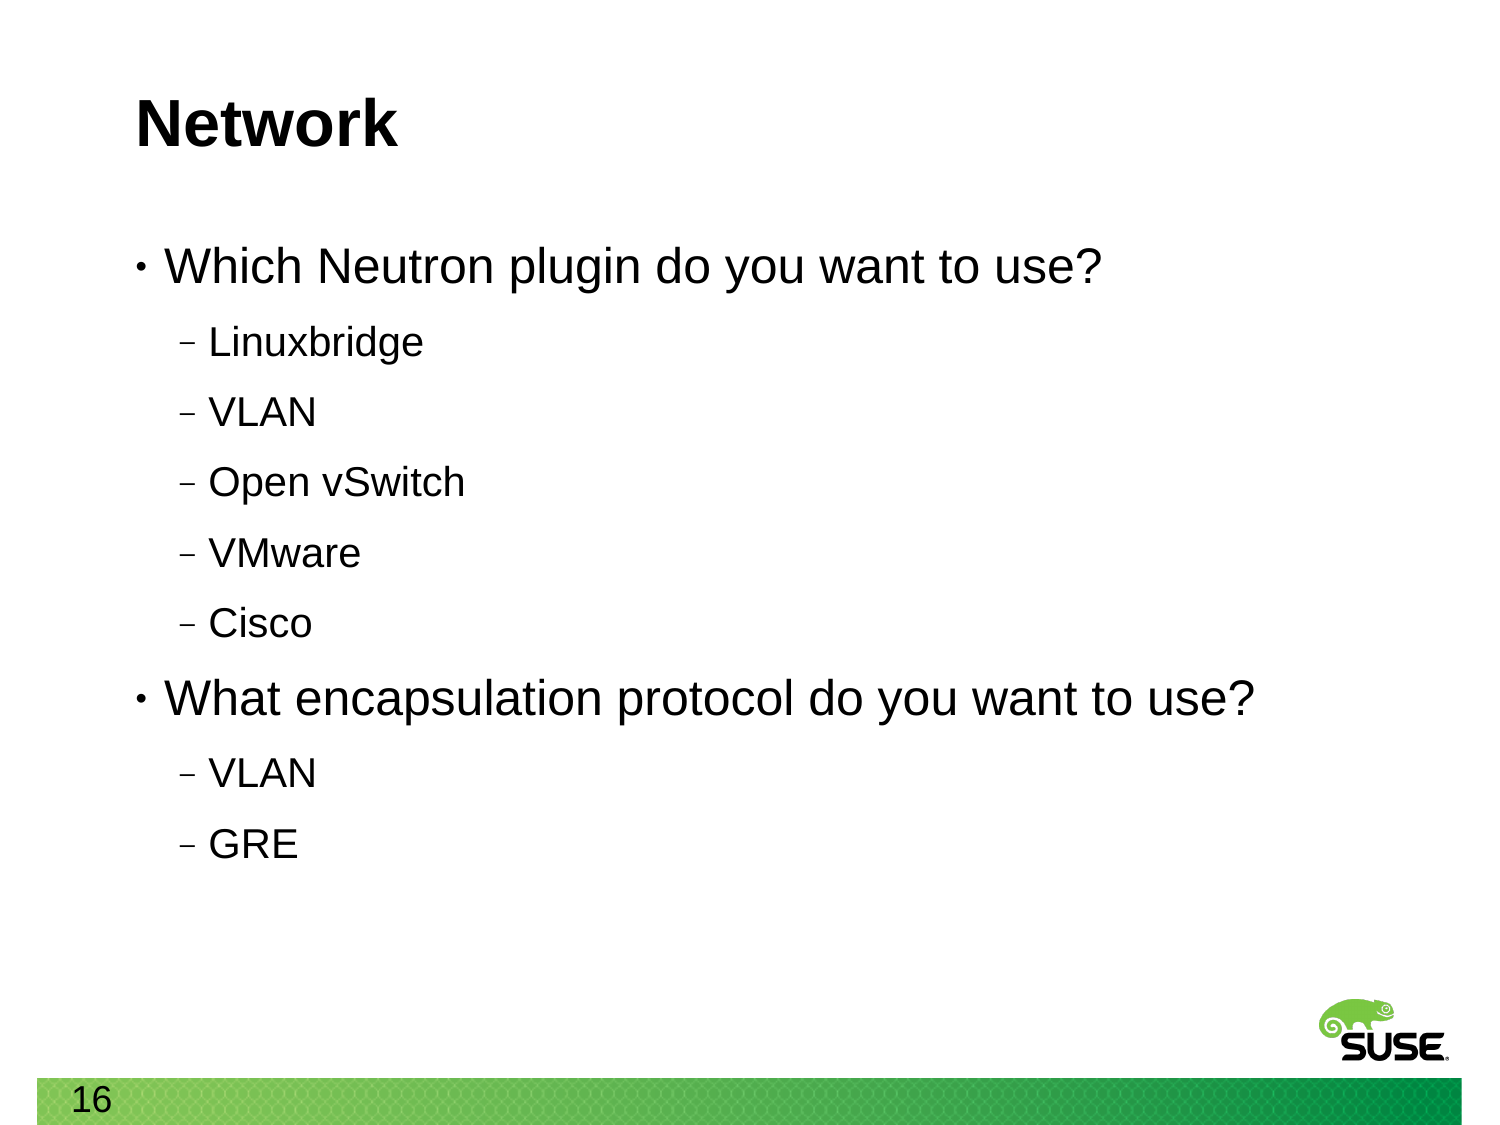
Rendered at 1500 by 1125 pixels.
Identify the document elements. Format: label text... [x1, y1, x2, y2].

picture [37, 1078, 1462, 1125]
list Which Neutron plugin do you want to use? Linuxbridge VLAN Open vSwitch VMware Cisco What encapsulation protocol do you want to use? VLAN GRE [135, 238, 1372, 982]
title Network [135, 41, 1372, 204]
picture [1319, 999, 1449, 1061]
